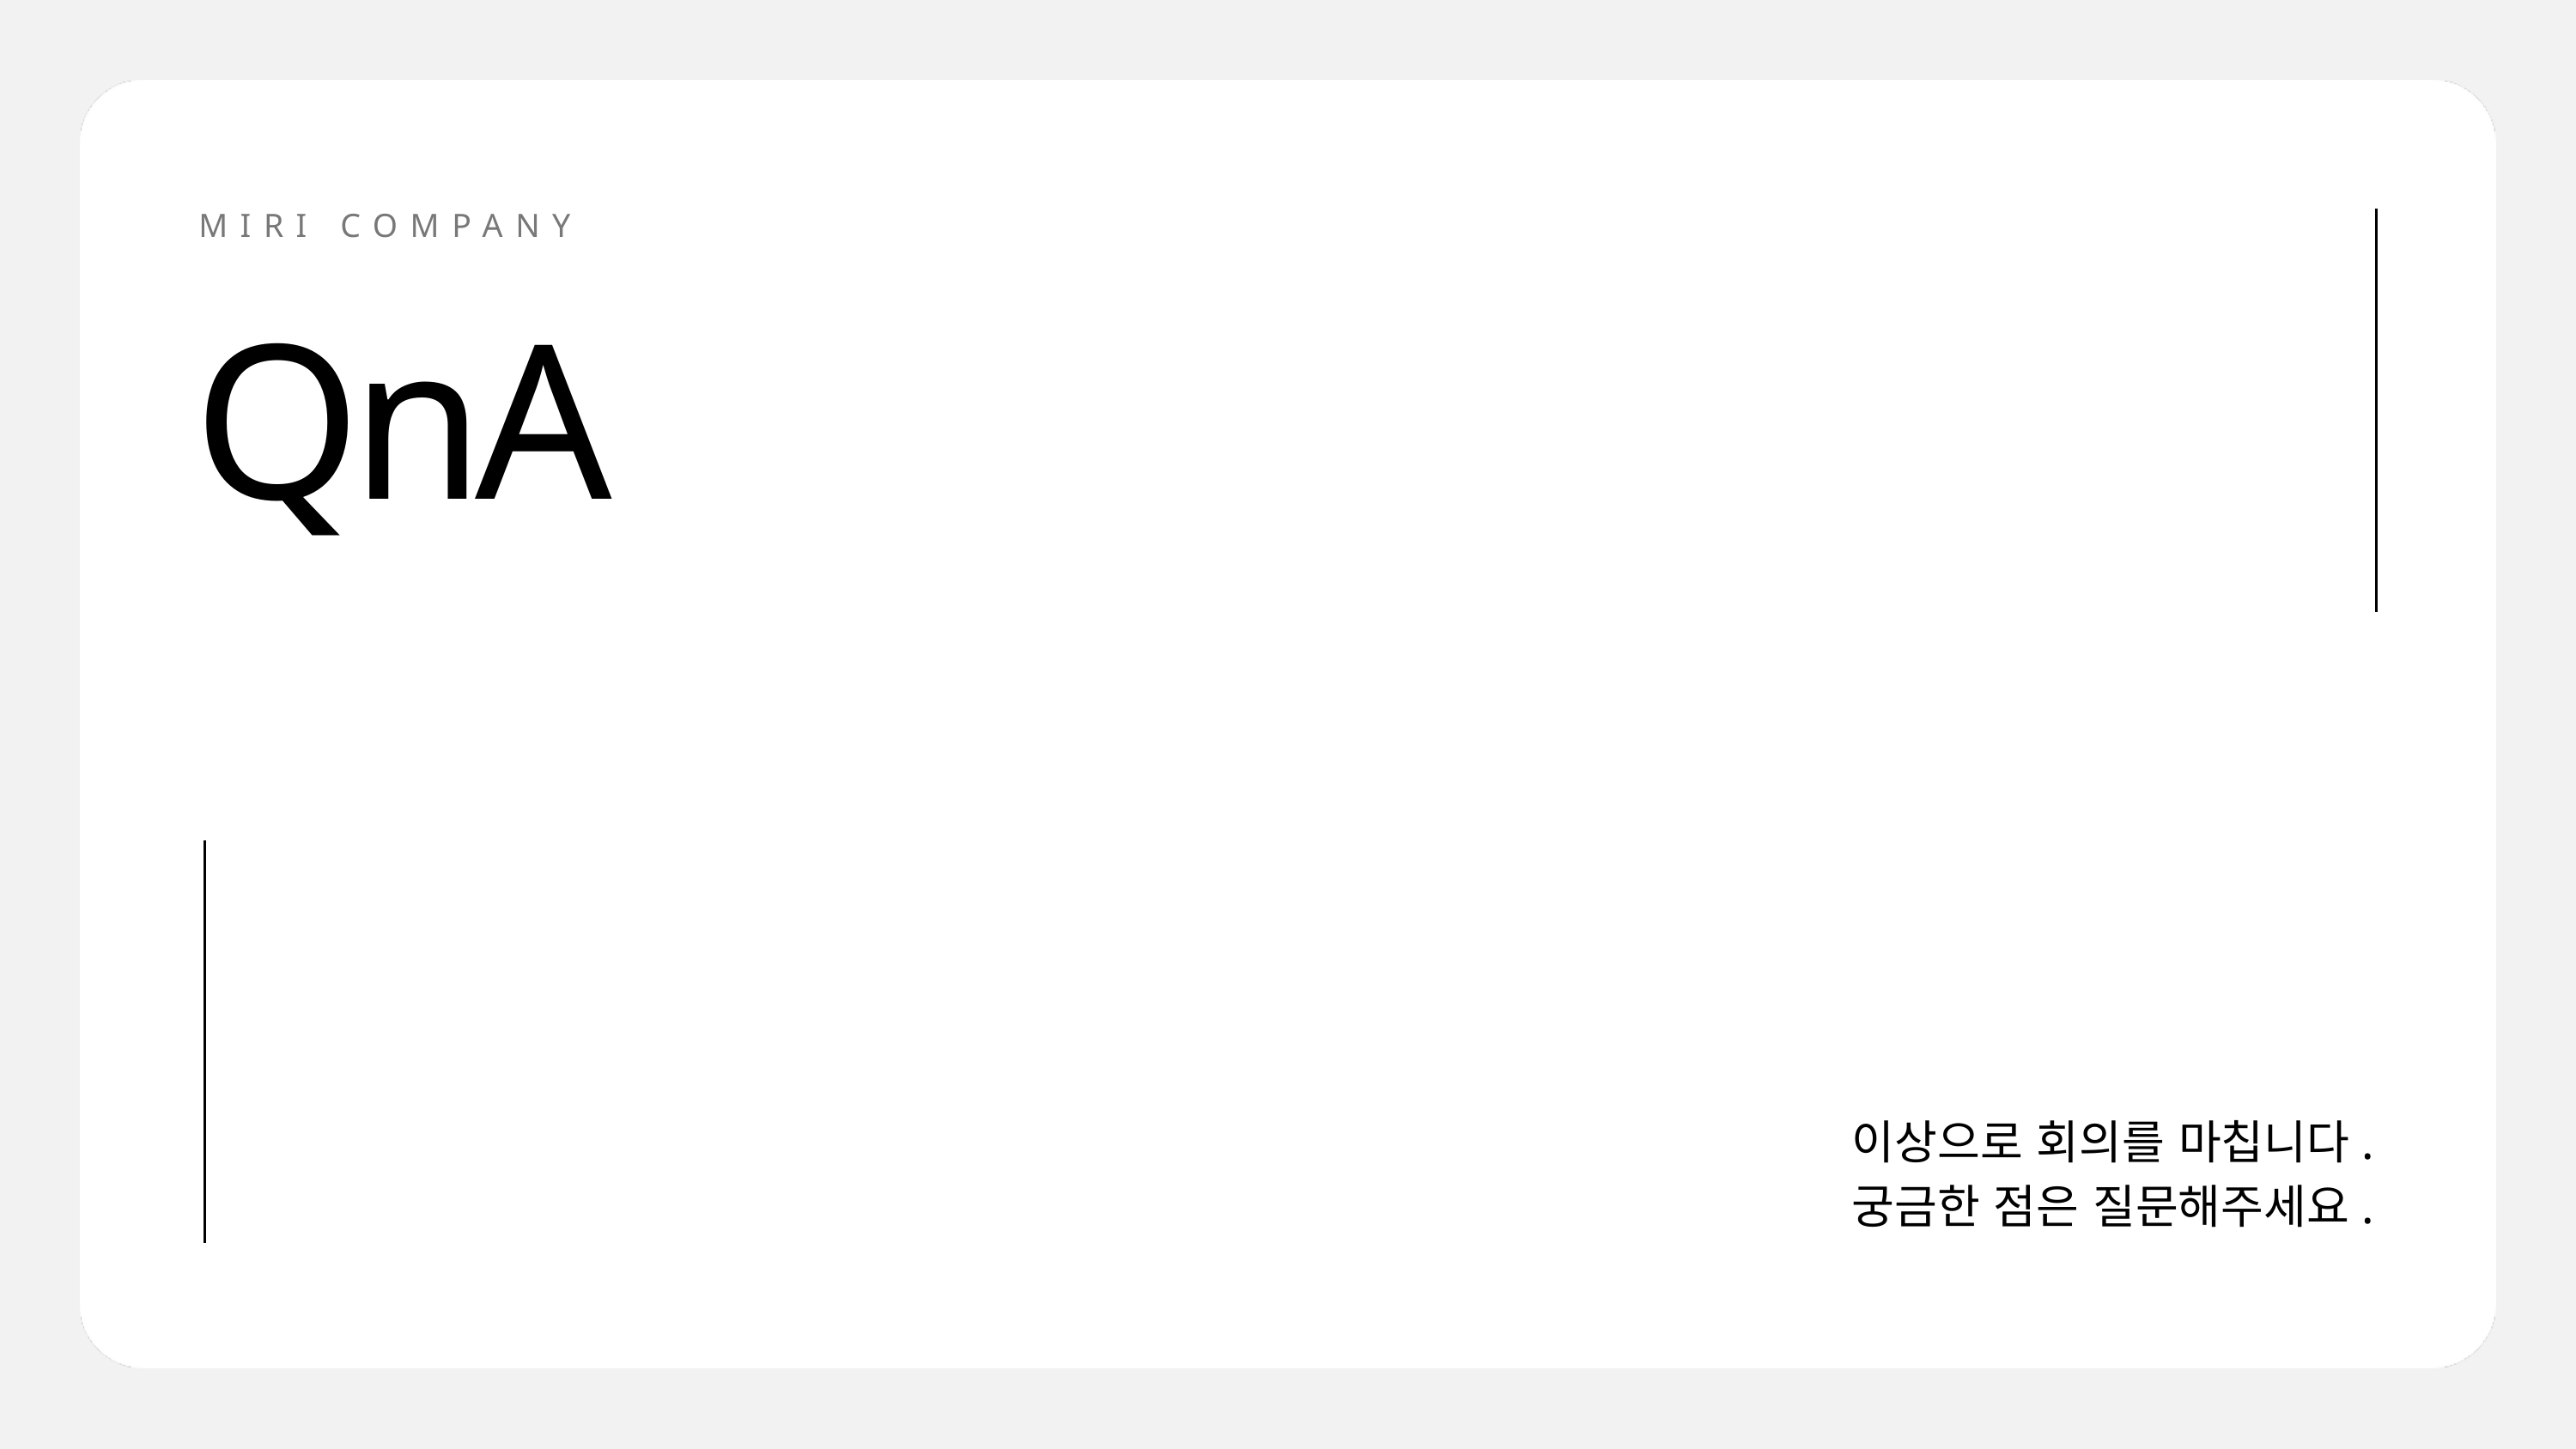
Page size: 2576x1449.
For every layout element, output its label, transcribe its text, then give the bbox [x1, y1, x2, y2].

text_box MIRI COMPANY [198, 202, 1417, 247]
text_box QnA [193, 294, 835, 596]
text_box 이상으로 회의를 마칩니다. 궁금한 점은 질문해주세요. [1635, 1103, 2374, 1234]
picture [0, 0, 2576, 1449]
